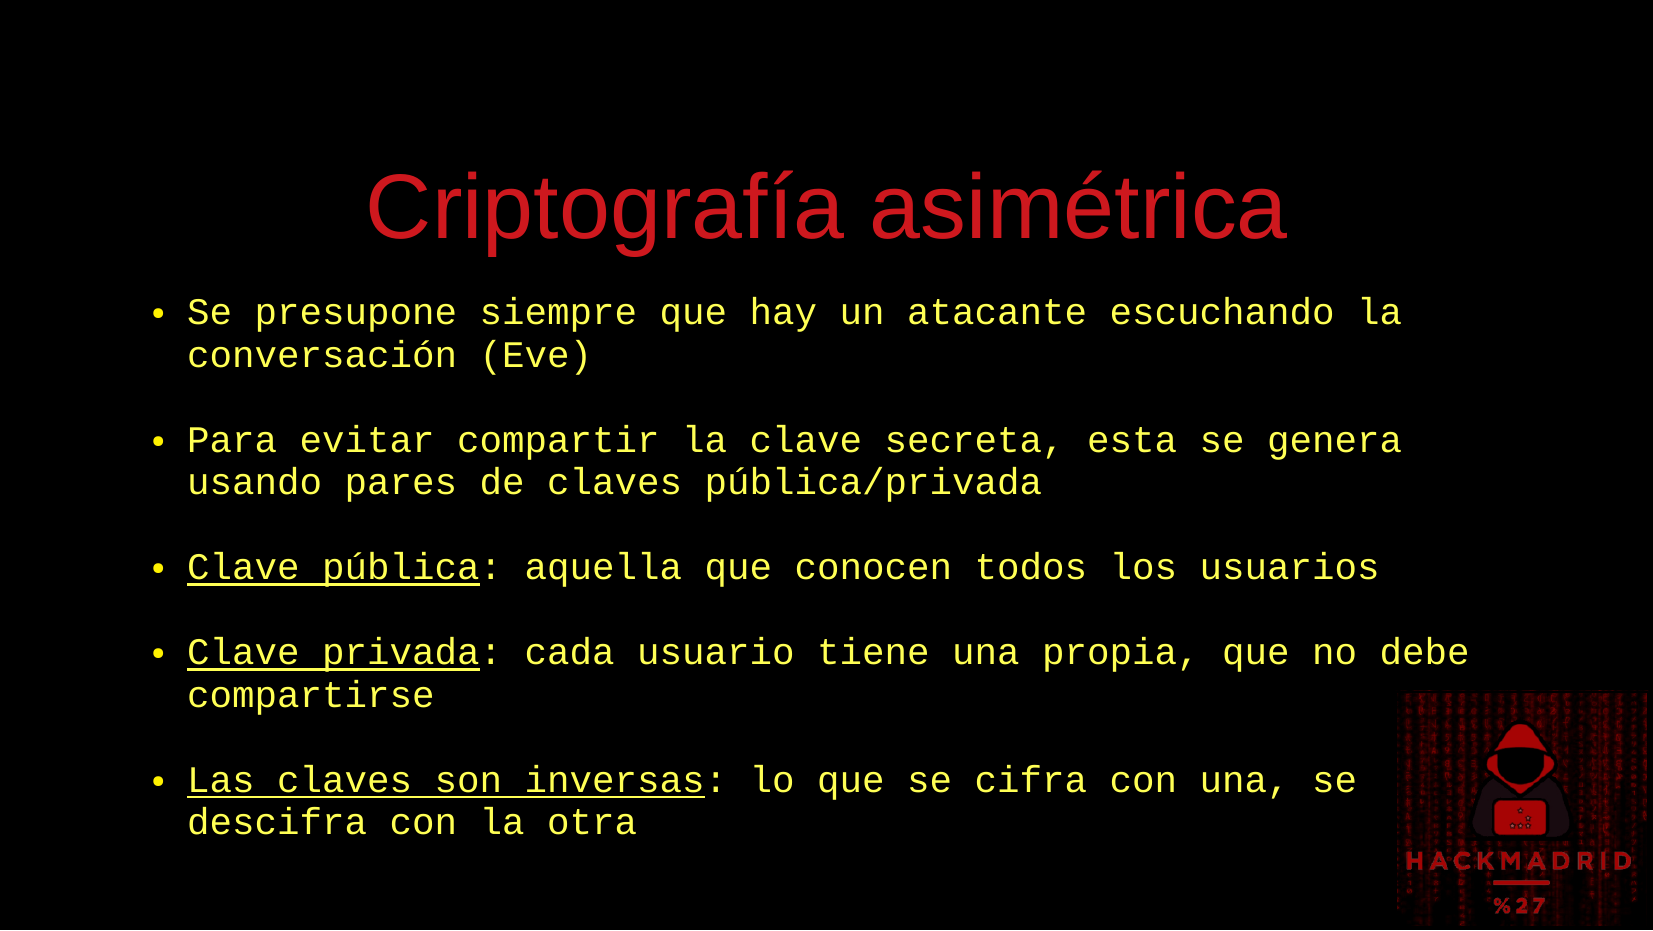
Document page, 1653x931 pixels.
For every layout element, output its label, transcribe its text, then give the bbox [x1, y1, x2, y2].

text_box Se presupone siempre que hay un atacante escuchando la conversación (Eve) Para evitar compartir la clave secreta, esta se genera usando pares de claves pública/privada Clave pública: aquella que conocen todos los usuarios Clave privada: cada usuario tiene una propia, que no debe compartirse Las claves son inversas: lo que se cifra con una, se descifra con la otra [136, 286, 1549, 854]
text_box [1534, 692, 1649, 929]
subtitle [121, 344, 1534, 931]
title Criptografía asimétrica [121, 102, 1534, 311]
